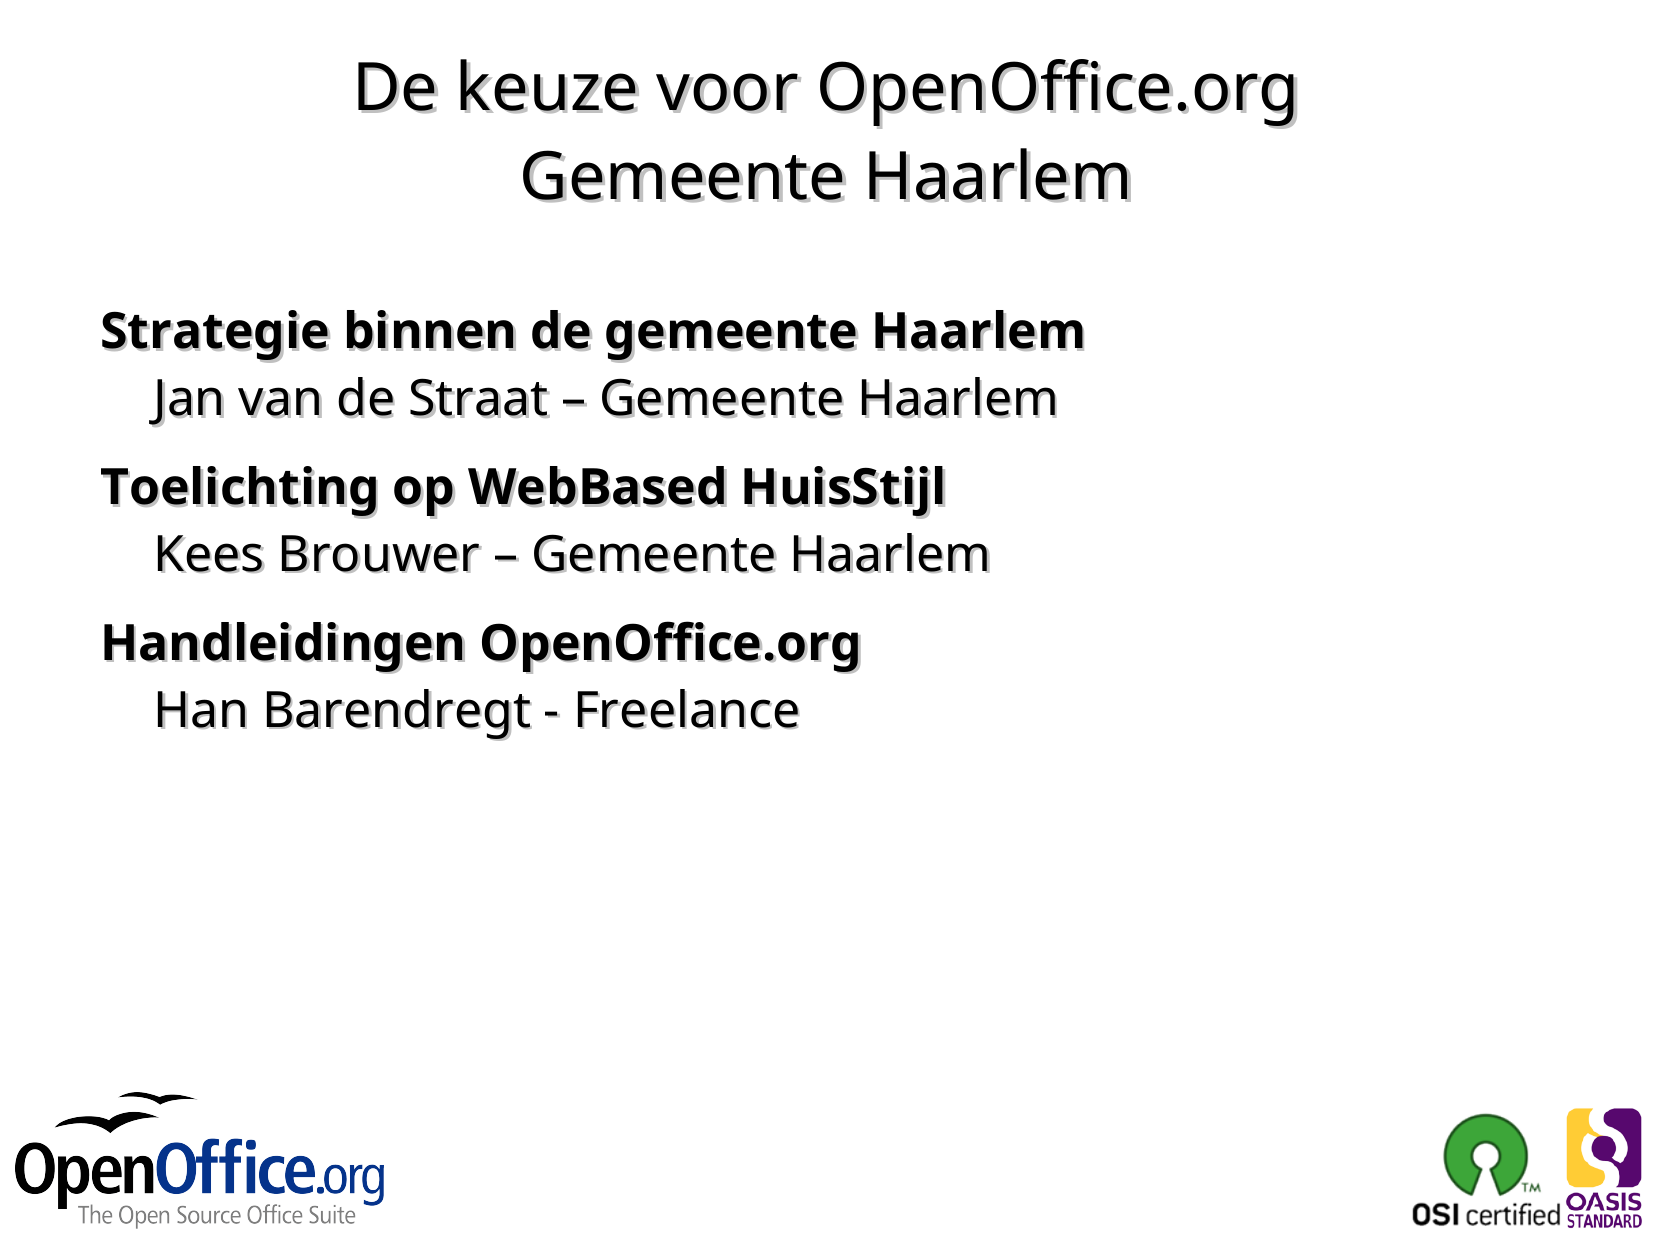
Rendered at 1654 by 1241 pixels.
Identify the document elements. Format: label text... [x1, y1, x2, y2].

list Strategie binnen de gemeente Haarlem Jan van de Straat – Gemeente Haarlem Toelichting op WebBased HuisStijl Kees Brouwer – Gemeente Haarlem Handleidingen OpenOffice.org Han Barendregt - Freelance [82, 295, 1571, 1069]
picture [1405, 1102, 1654, 1238]
title De keuze voor OpenOffice.org Gemeente Haarlem [82, 47, 1571, 209]
picture [15, 1092, 384, 1229]
